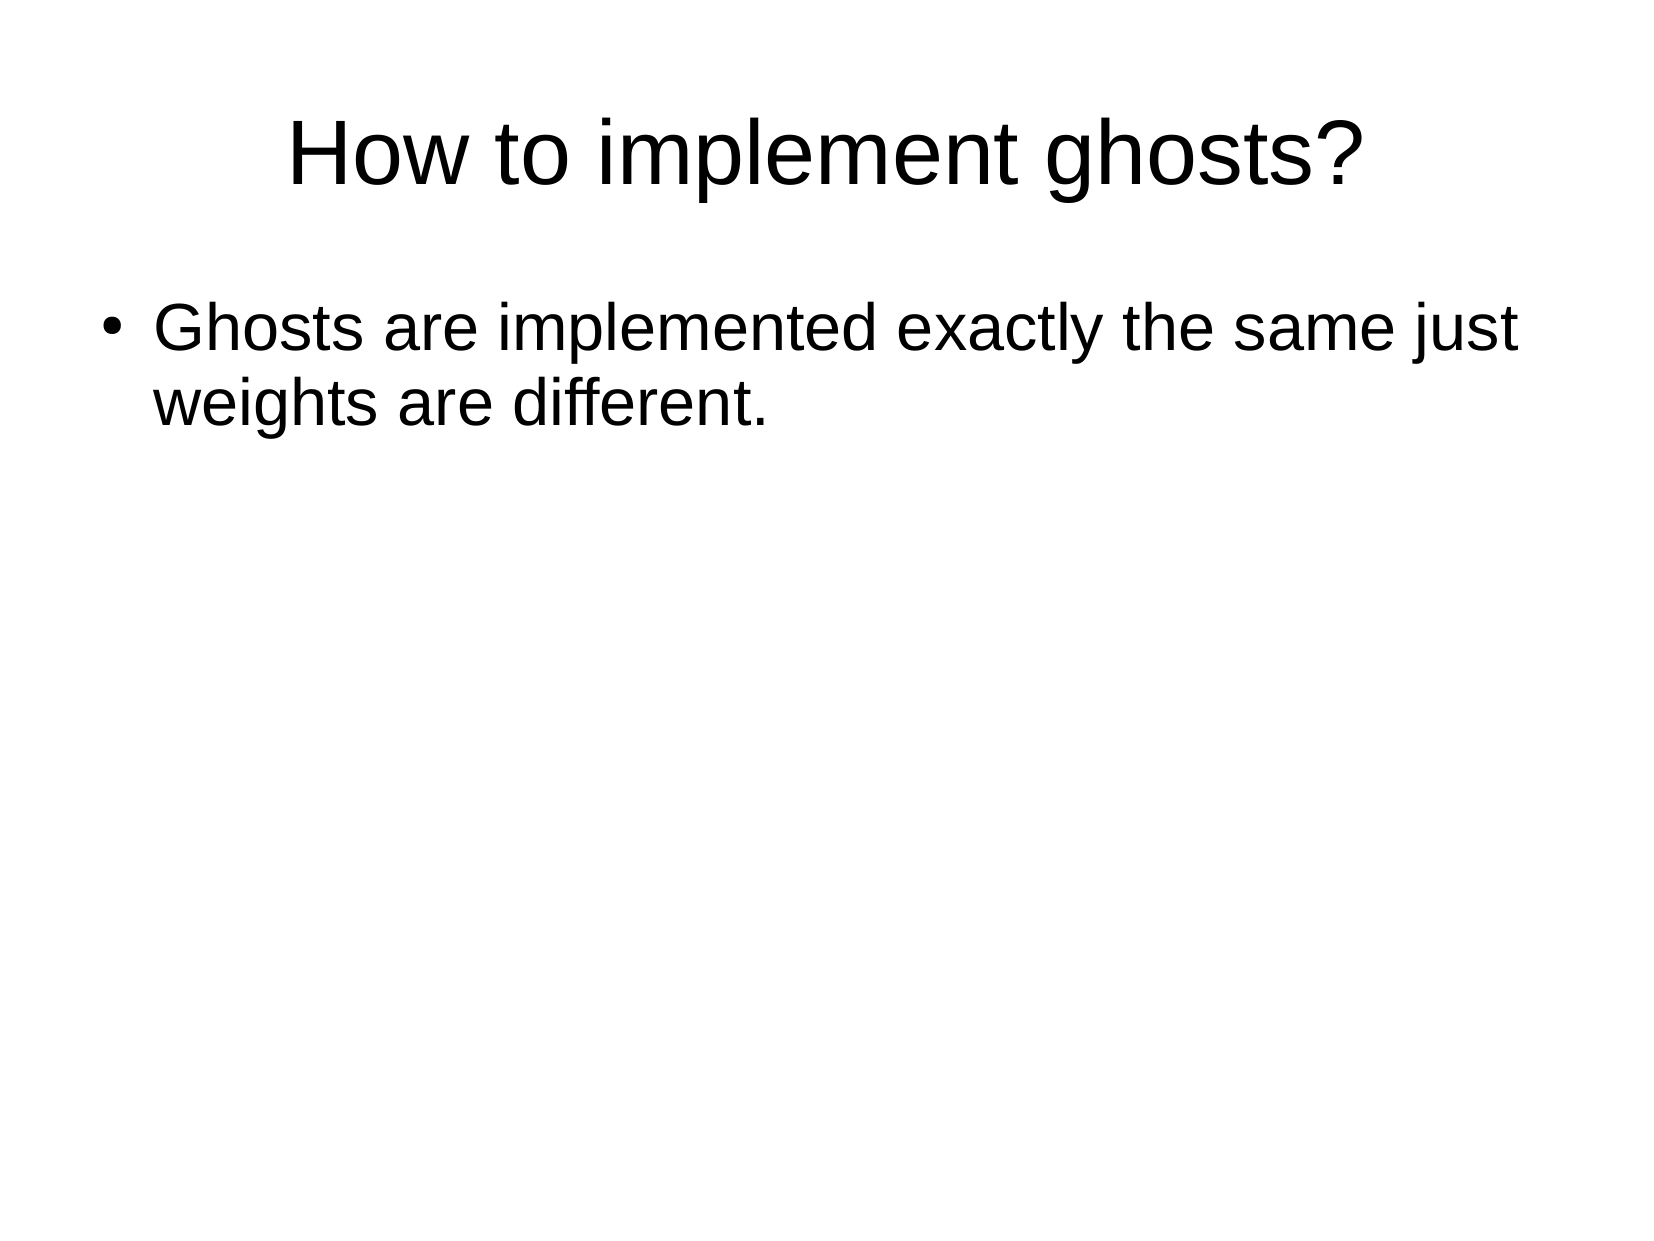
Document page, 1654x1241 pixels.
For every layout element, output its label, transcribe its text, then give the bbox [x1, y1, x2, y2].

title How to implement ghosts? [82, 49, 1571, 257]
list Ghosts are implemented exactly the same just weights are different. [82, 290, 1571, 1010]
